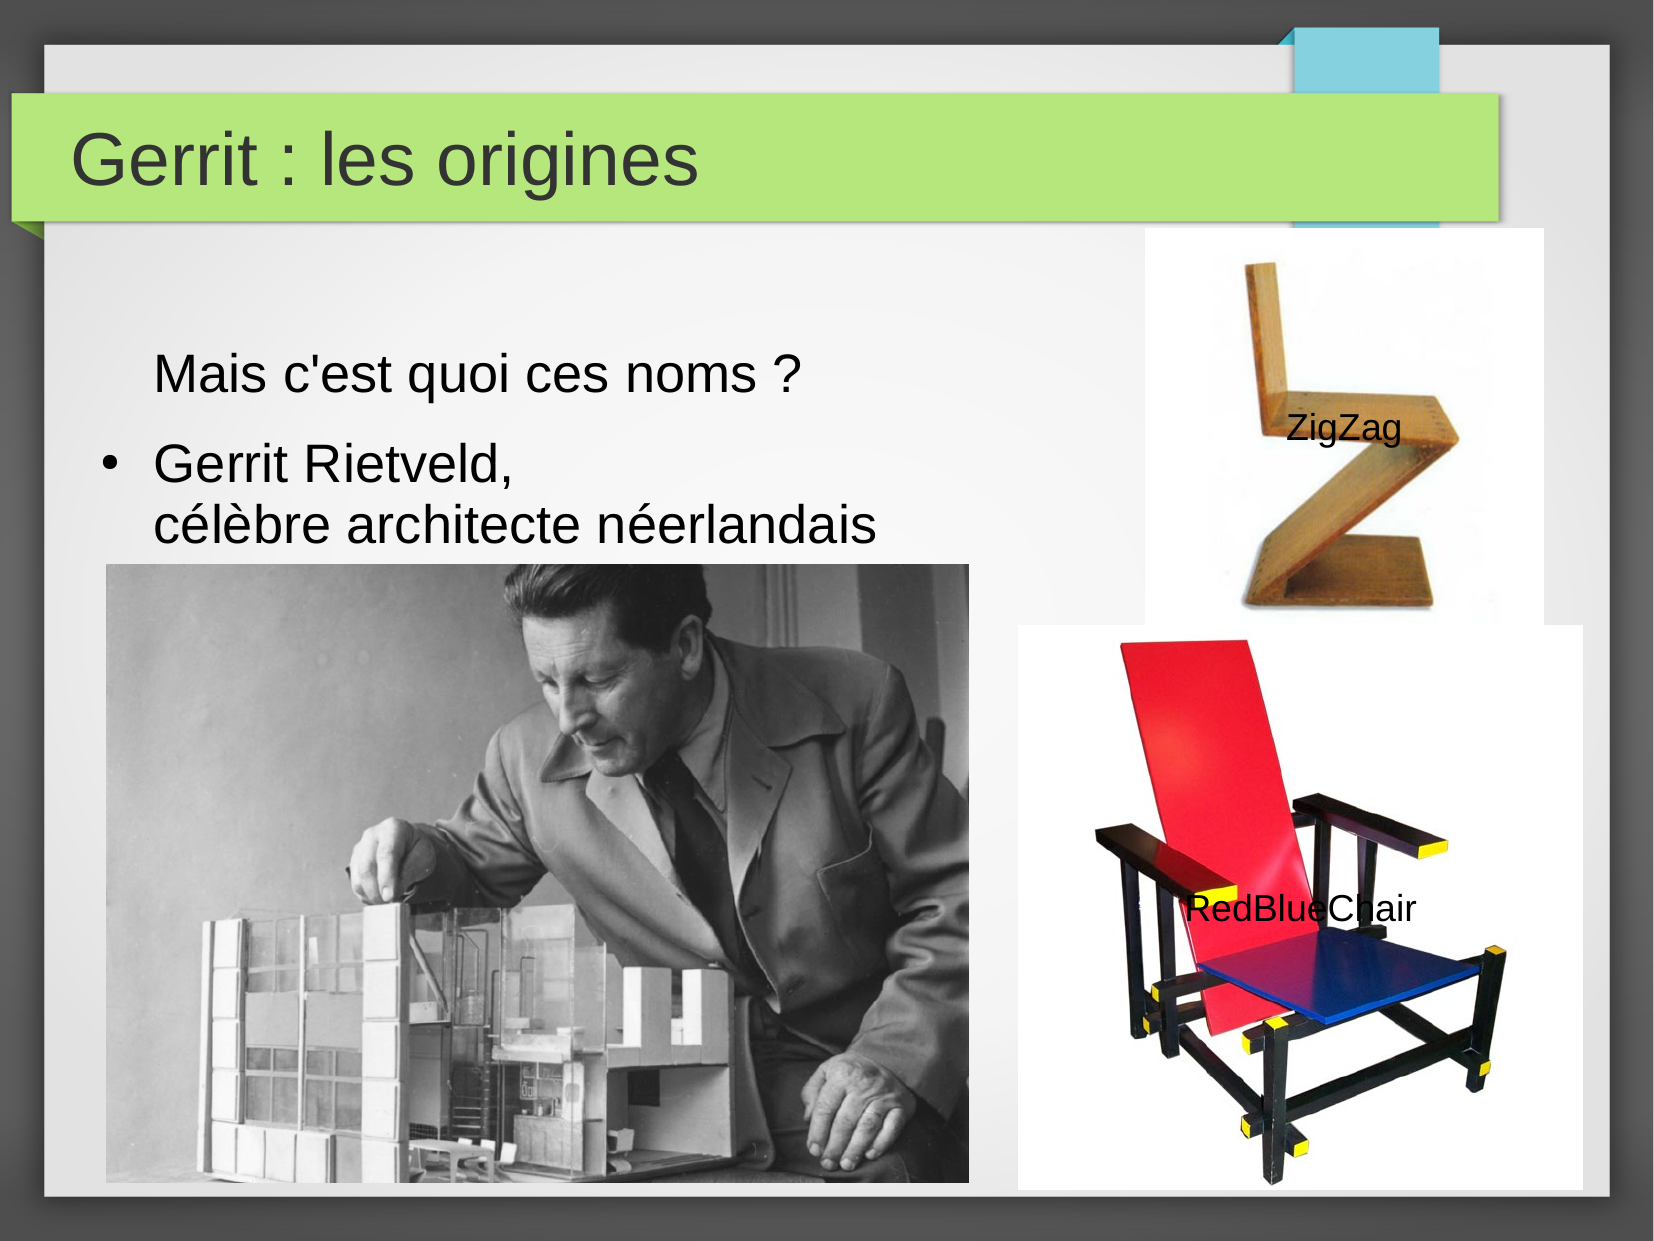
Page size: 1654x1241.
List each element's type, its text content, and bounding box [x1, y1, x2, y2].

picture [0, 0, 1654, 1241]
list Mais c'est quoi ces noms ? Gerrit Rietveld, célèbre architecte néerlandais [82, 343, 1145, 1063]
title Gerrit : les origines [70, 106, 1229, 213]
